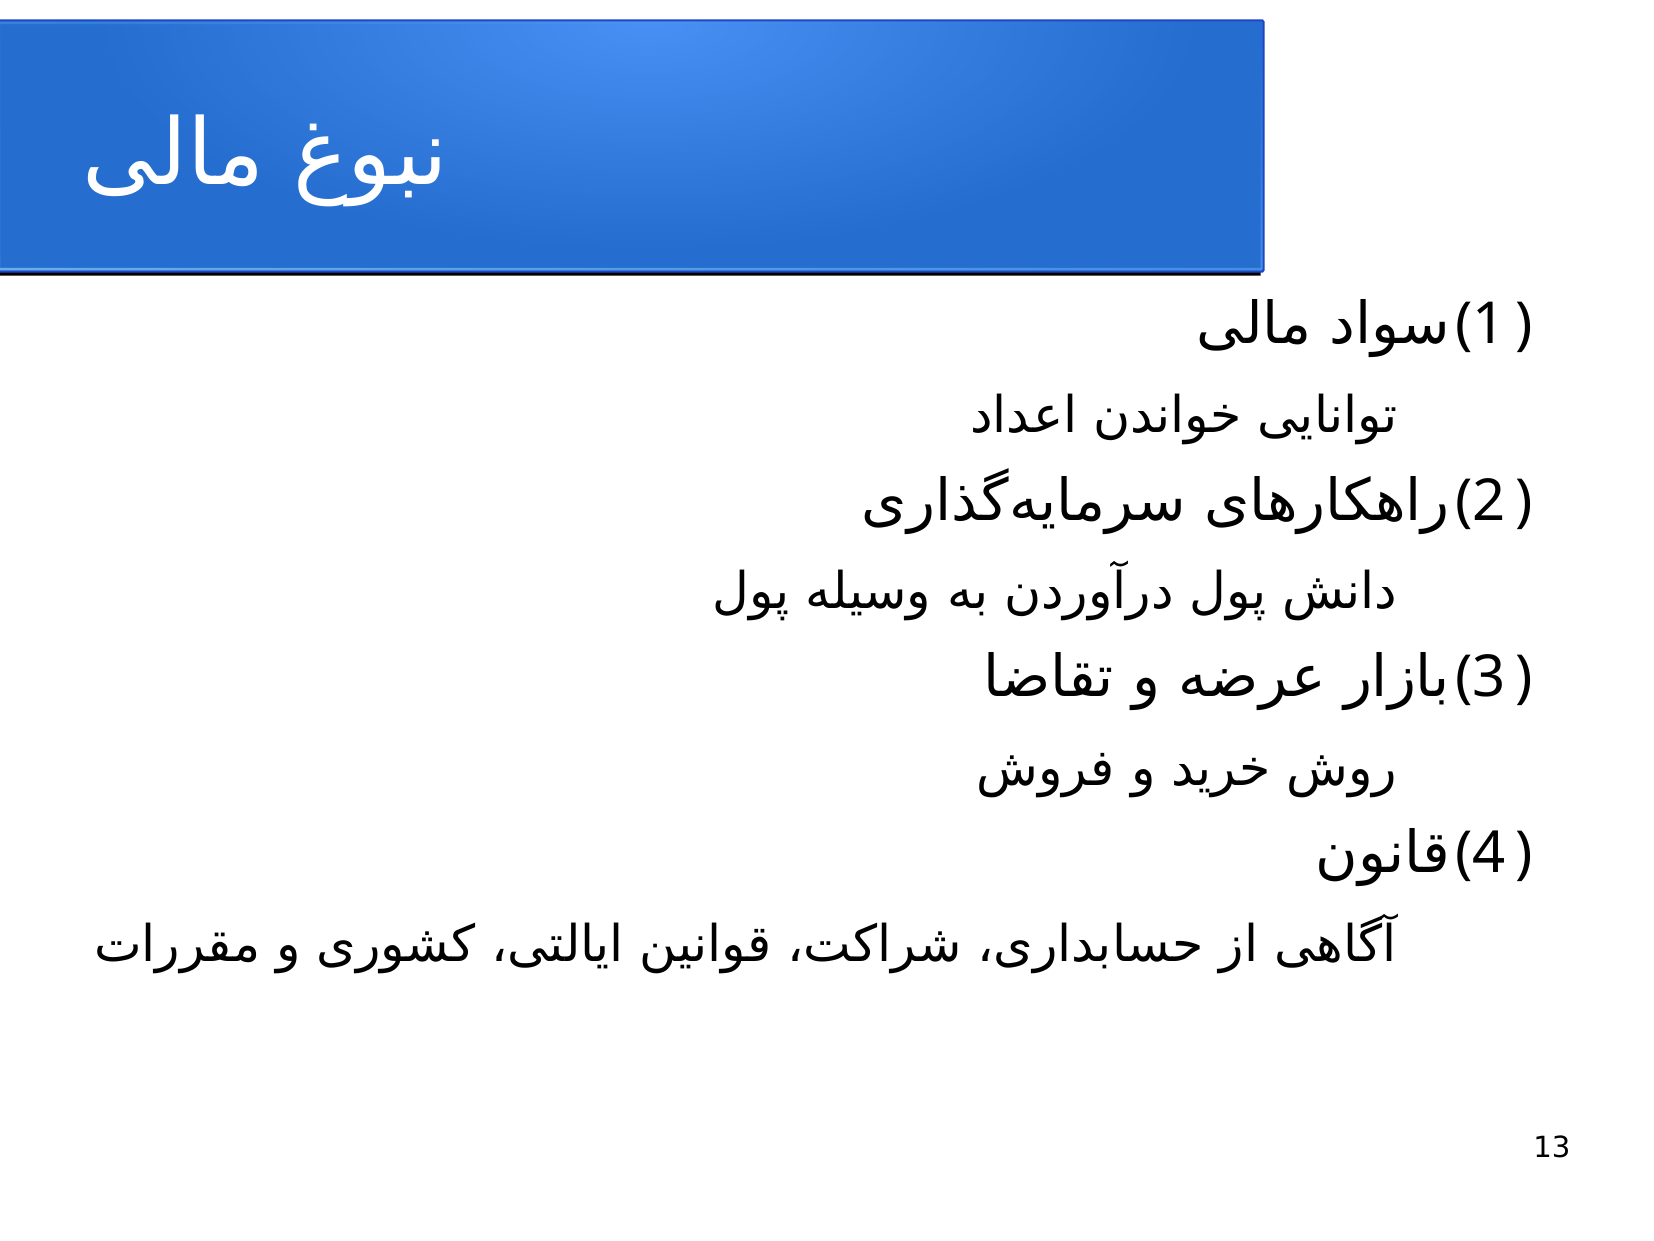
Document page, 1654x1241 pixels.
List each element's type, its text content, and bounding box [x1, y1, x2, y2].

title نبوغ مالی [82, 49, 1250, 257]
list سواد مالی توانایی خواندن اعداد راهکارهای سرمایه‌گذاری دانش پول درآوردن به وسیله پول بازار عرضه و تقاضا روش خرید و فروش قانون آگاهی از حسابداری، شراکت، قوانین ایالتی، کشوری و مقررات [82, 290, 1538, 1010]
